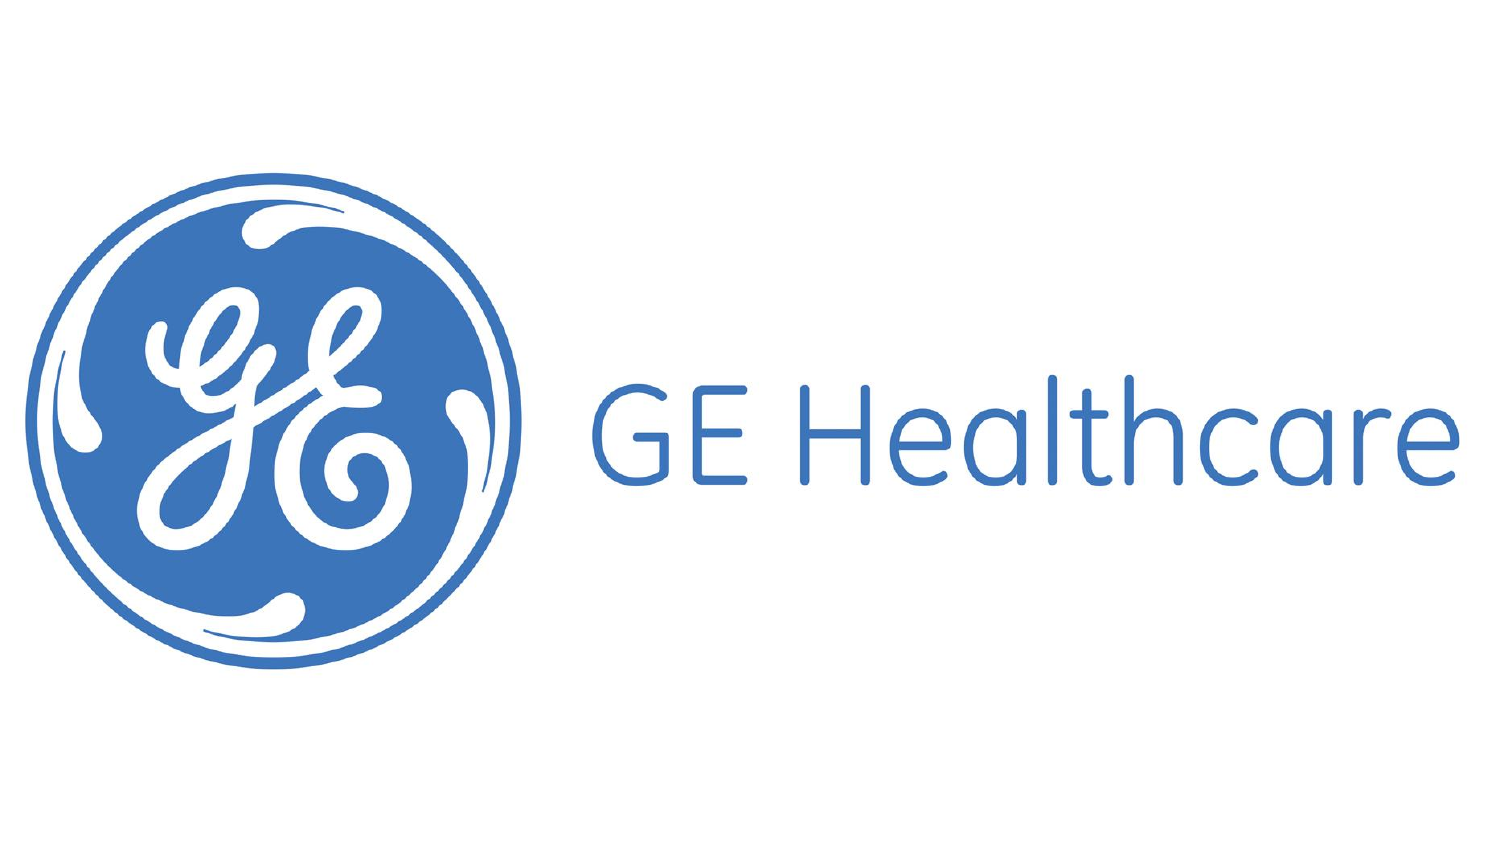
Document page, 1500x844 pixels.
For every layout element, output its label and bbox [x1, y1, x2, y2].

picture [0, 150, 1500, 694]
